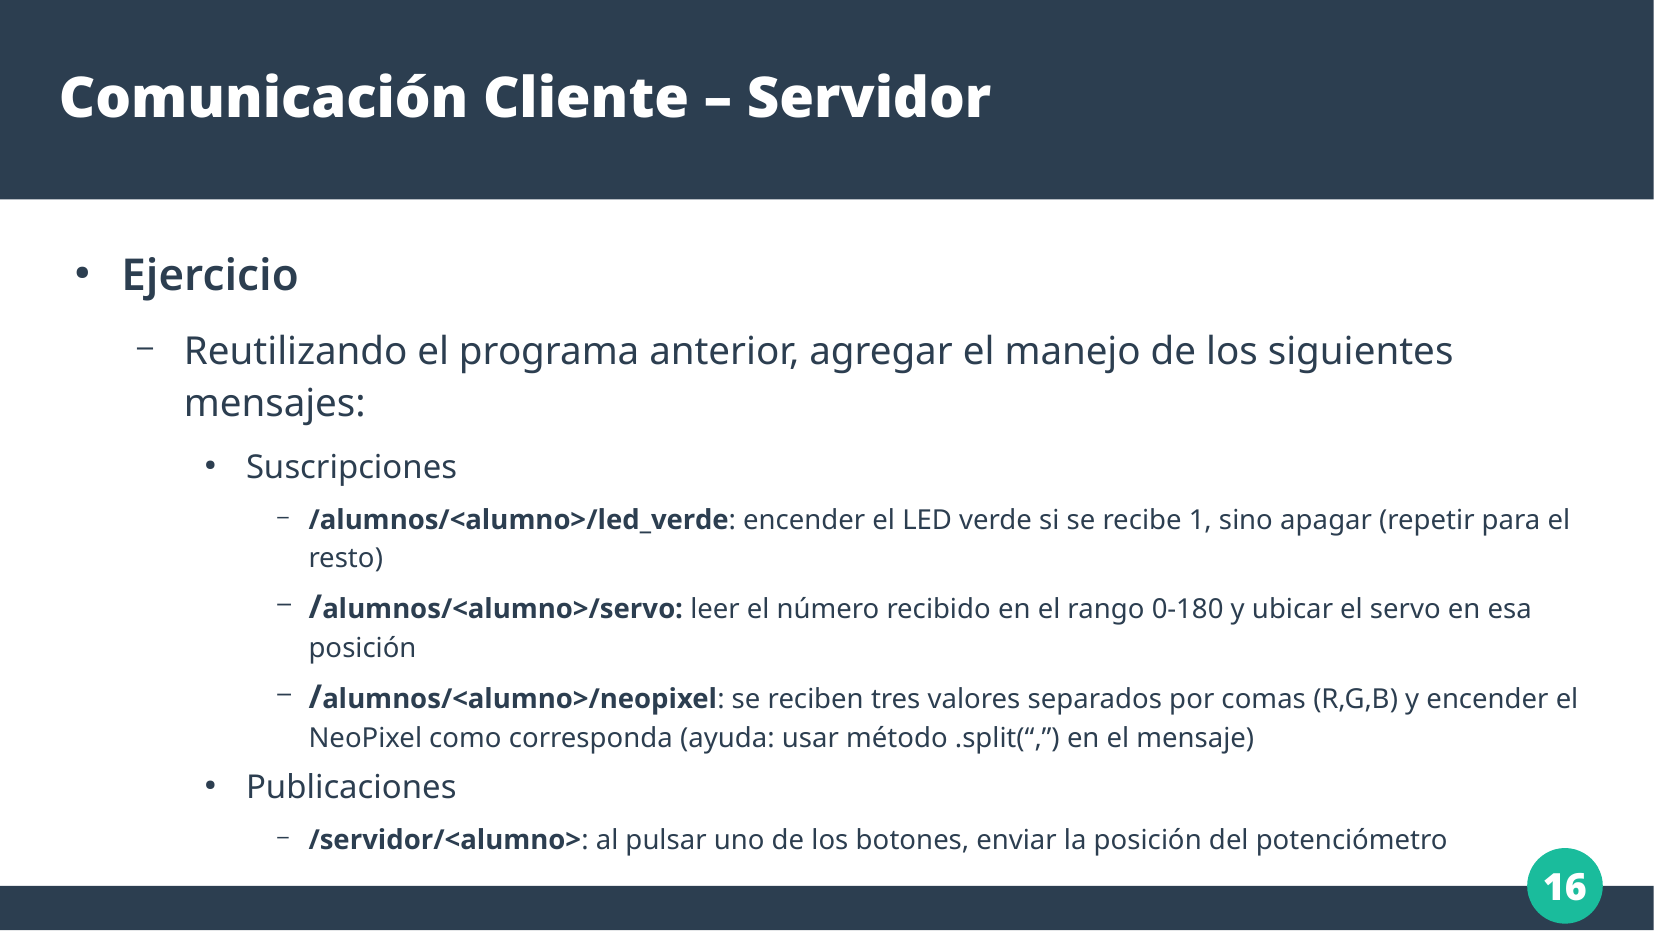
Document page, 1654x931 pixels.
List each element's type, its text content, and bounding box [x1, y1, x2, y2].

list Ejercicio Reutilizando el programa anterior, agregar el manejo de los siguientes mensajes: Suscripciones /alumnos/<alumno>/led_verde: encender el LED verde si se recibe 1, sino apagar (repetir para el resto) /alumnos/<alumno>/servo: leer el número recibido en el rango 0-180 y ubicar el servo en esa posición /alumnos/<alumno>/neopixel: se reciben tres valores separados por comas (R,G,B) y encender el NeoPixel como corresponda (ayuda: usar método .split(“,”) en el mensaje) Publicaciones /servidor/<alumno>: al pulsar uno de los botones, enviar la posición del potenciómetro [59, 243, 1595, 864]
title Comunicación Cliente – Servidor [59, 37, 1595, 155]
